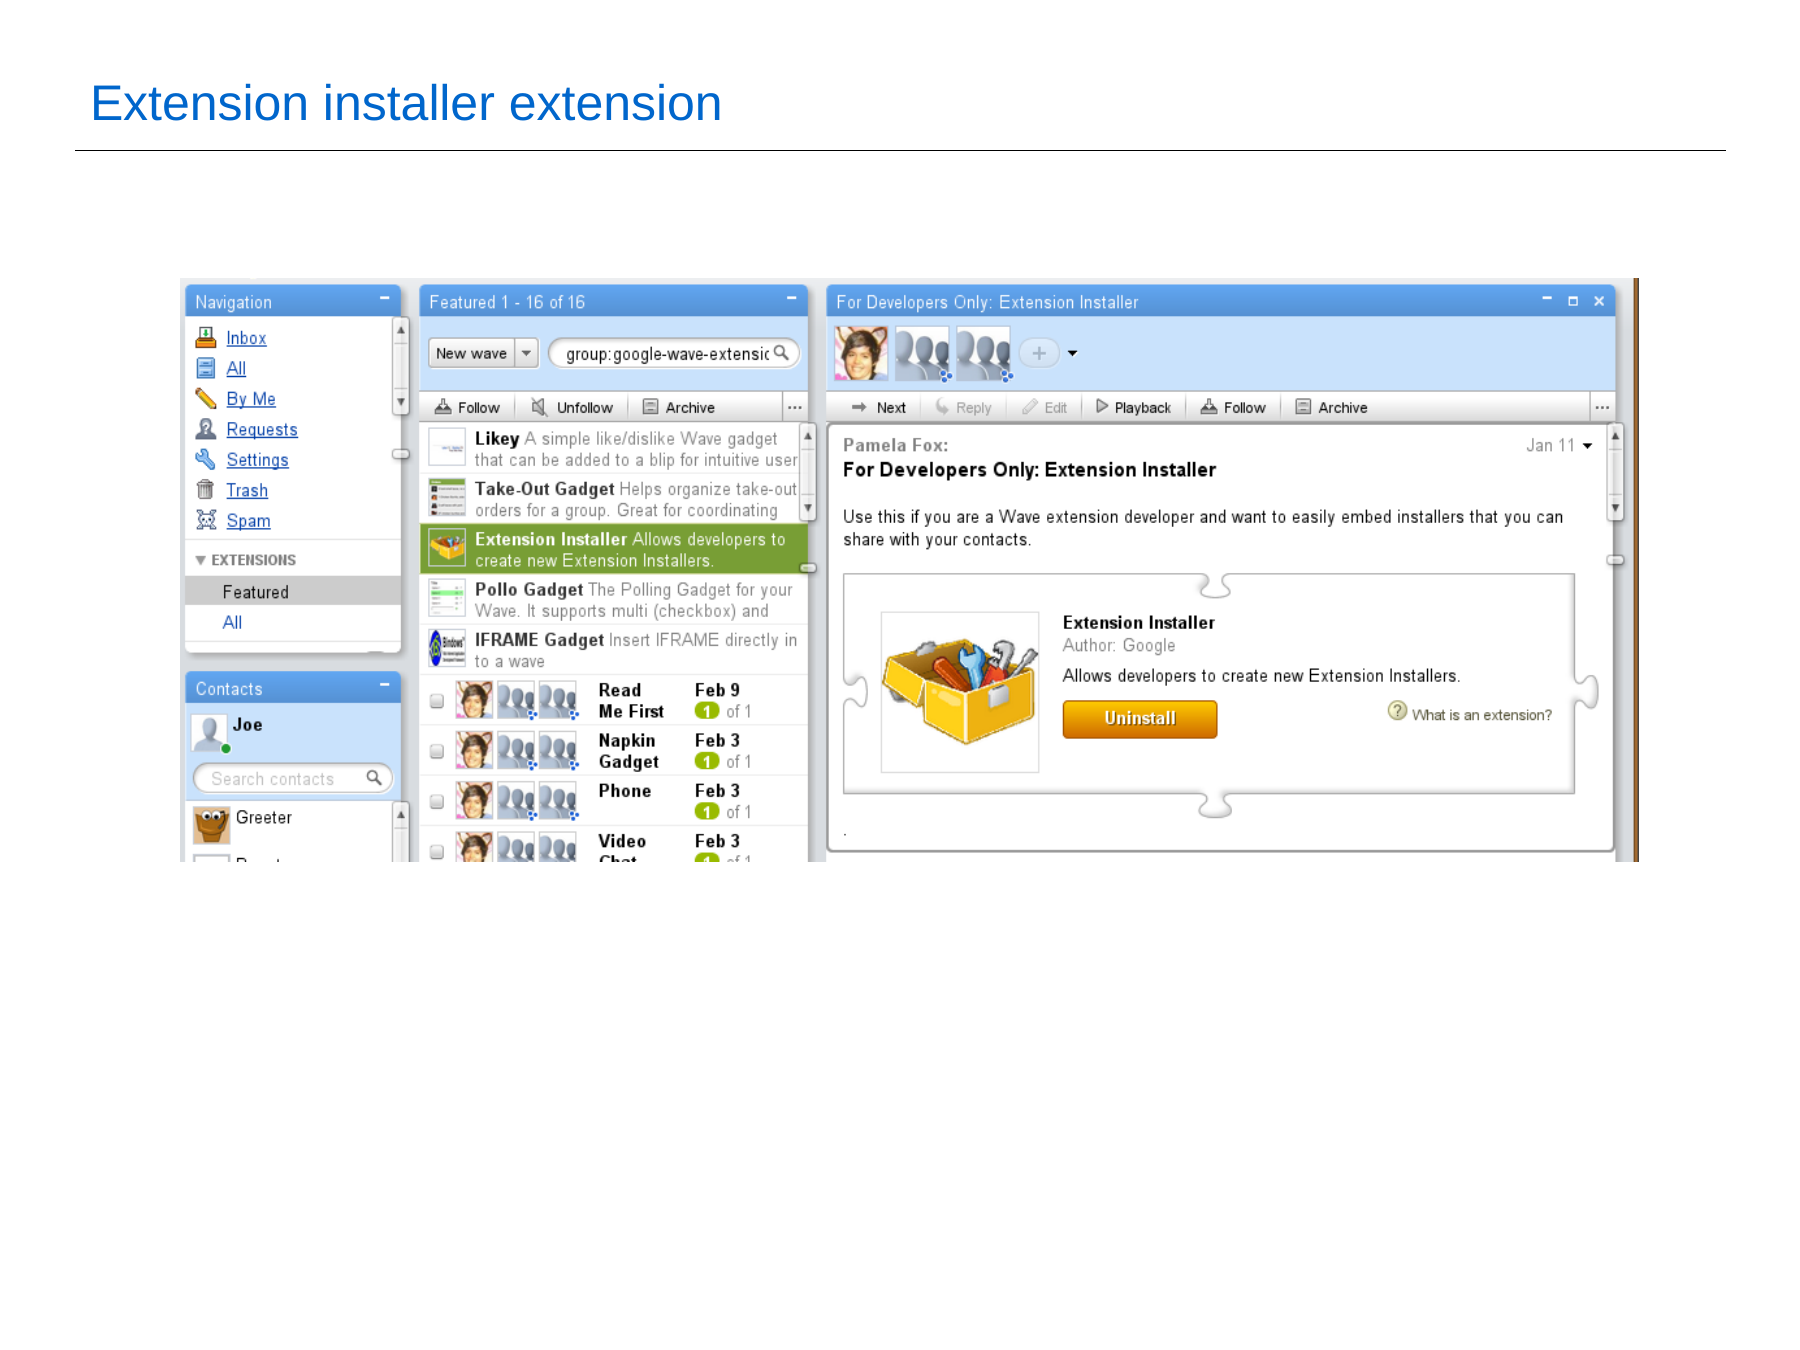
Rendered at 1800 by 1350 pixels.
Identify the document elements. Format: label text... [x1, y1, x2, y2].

picture [180, 278, 1639, 862]
title Extension installer extension [90, 61, 1710, 151]
